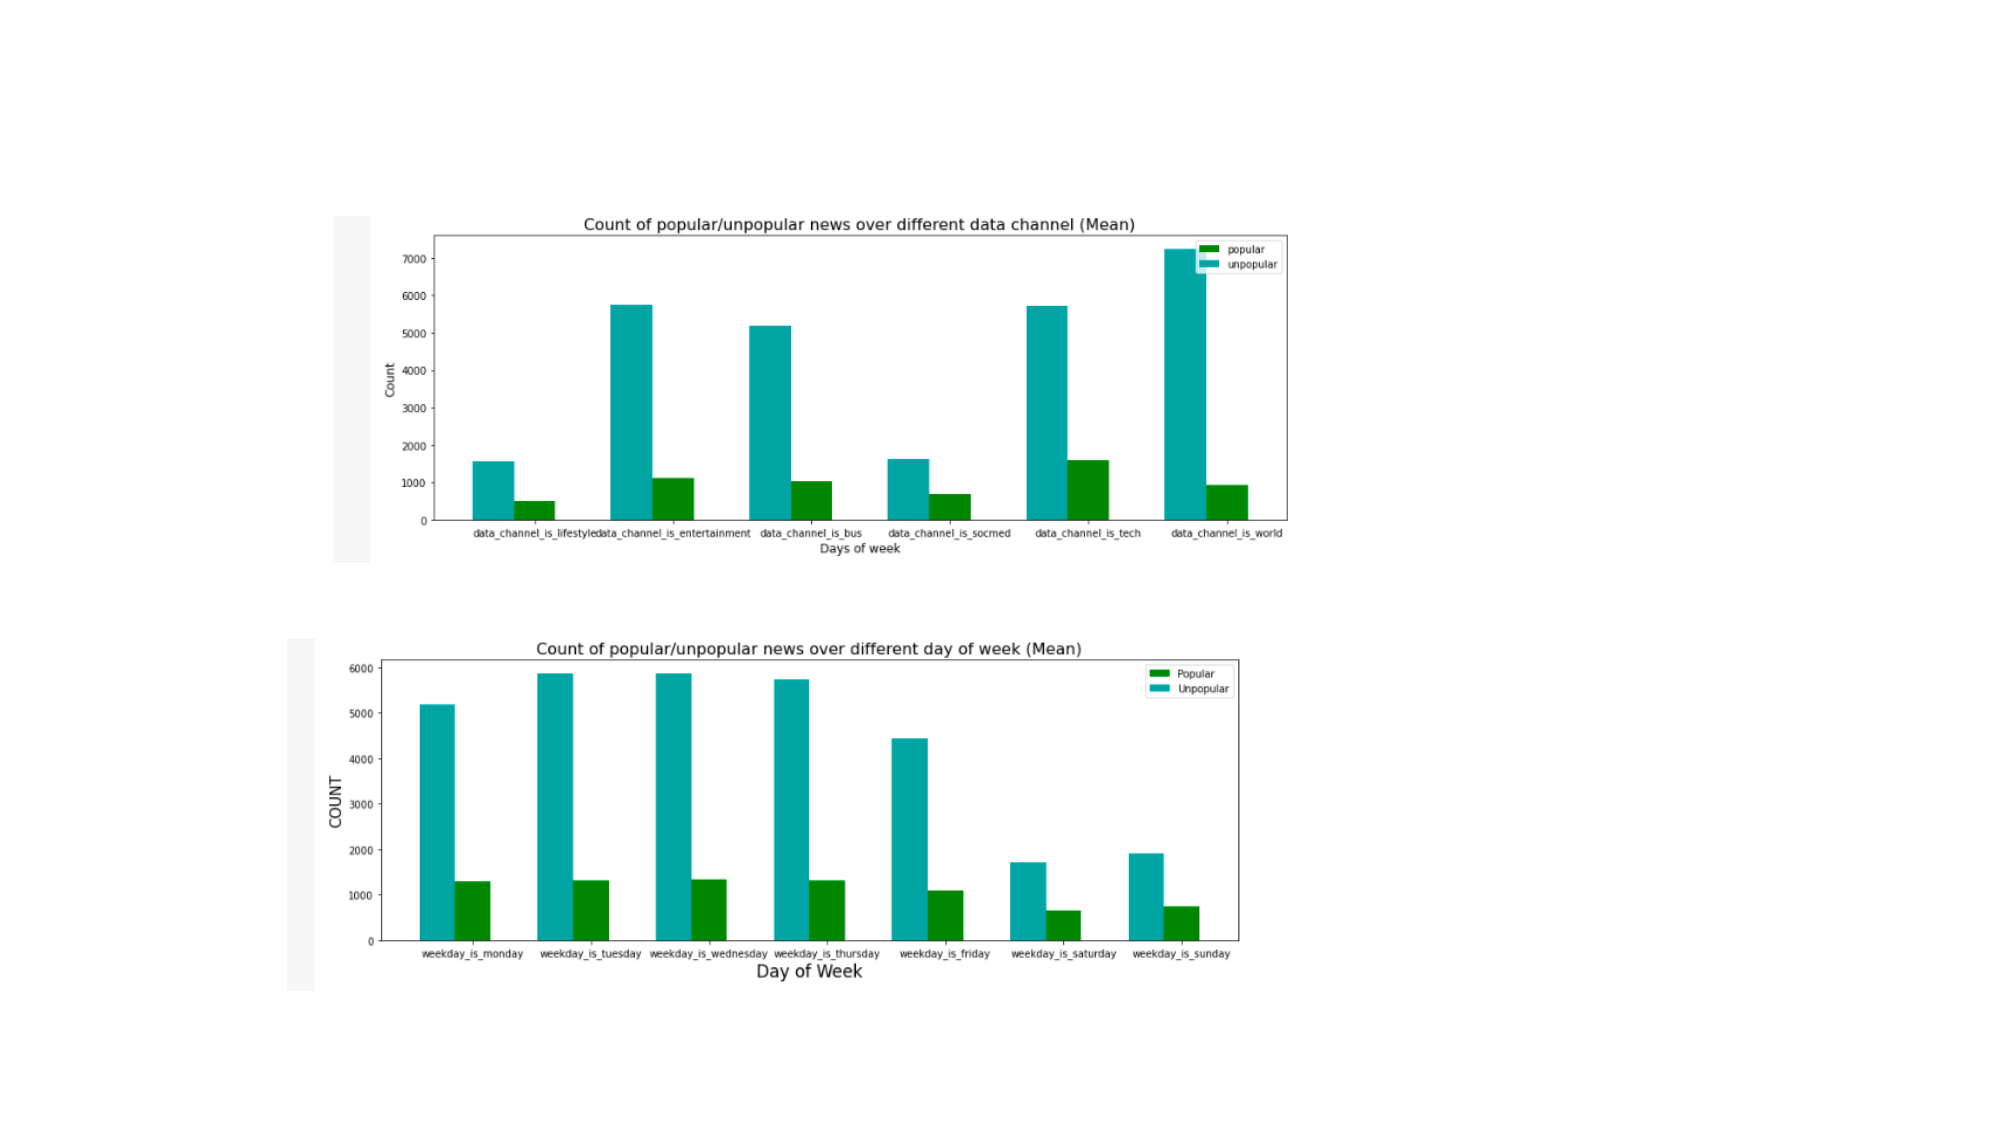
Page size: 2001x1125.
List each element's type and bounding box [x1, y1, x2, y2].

picture [333, 216, 1309, 563]
picture [287, 638, 1263, 992]
